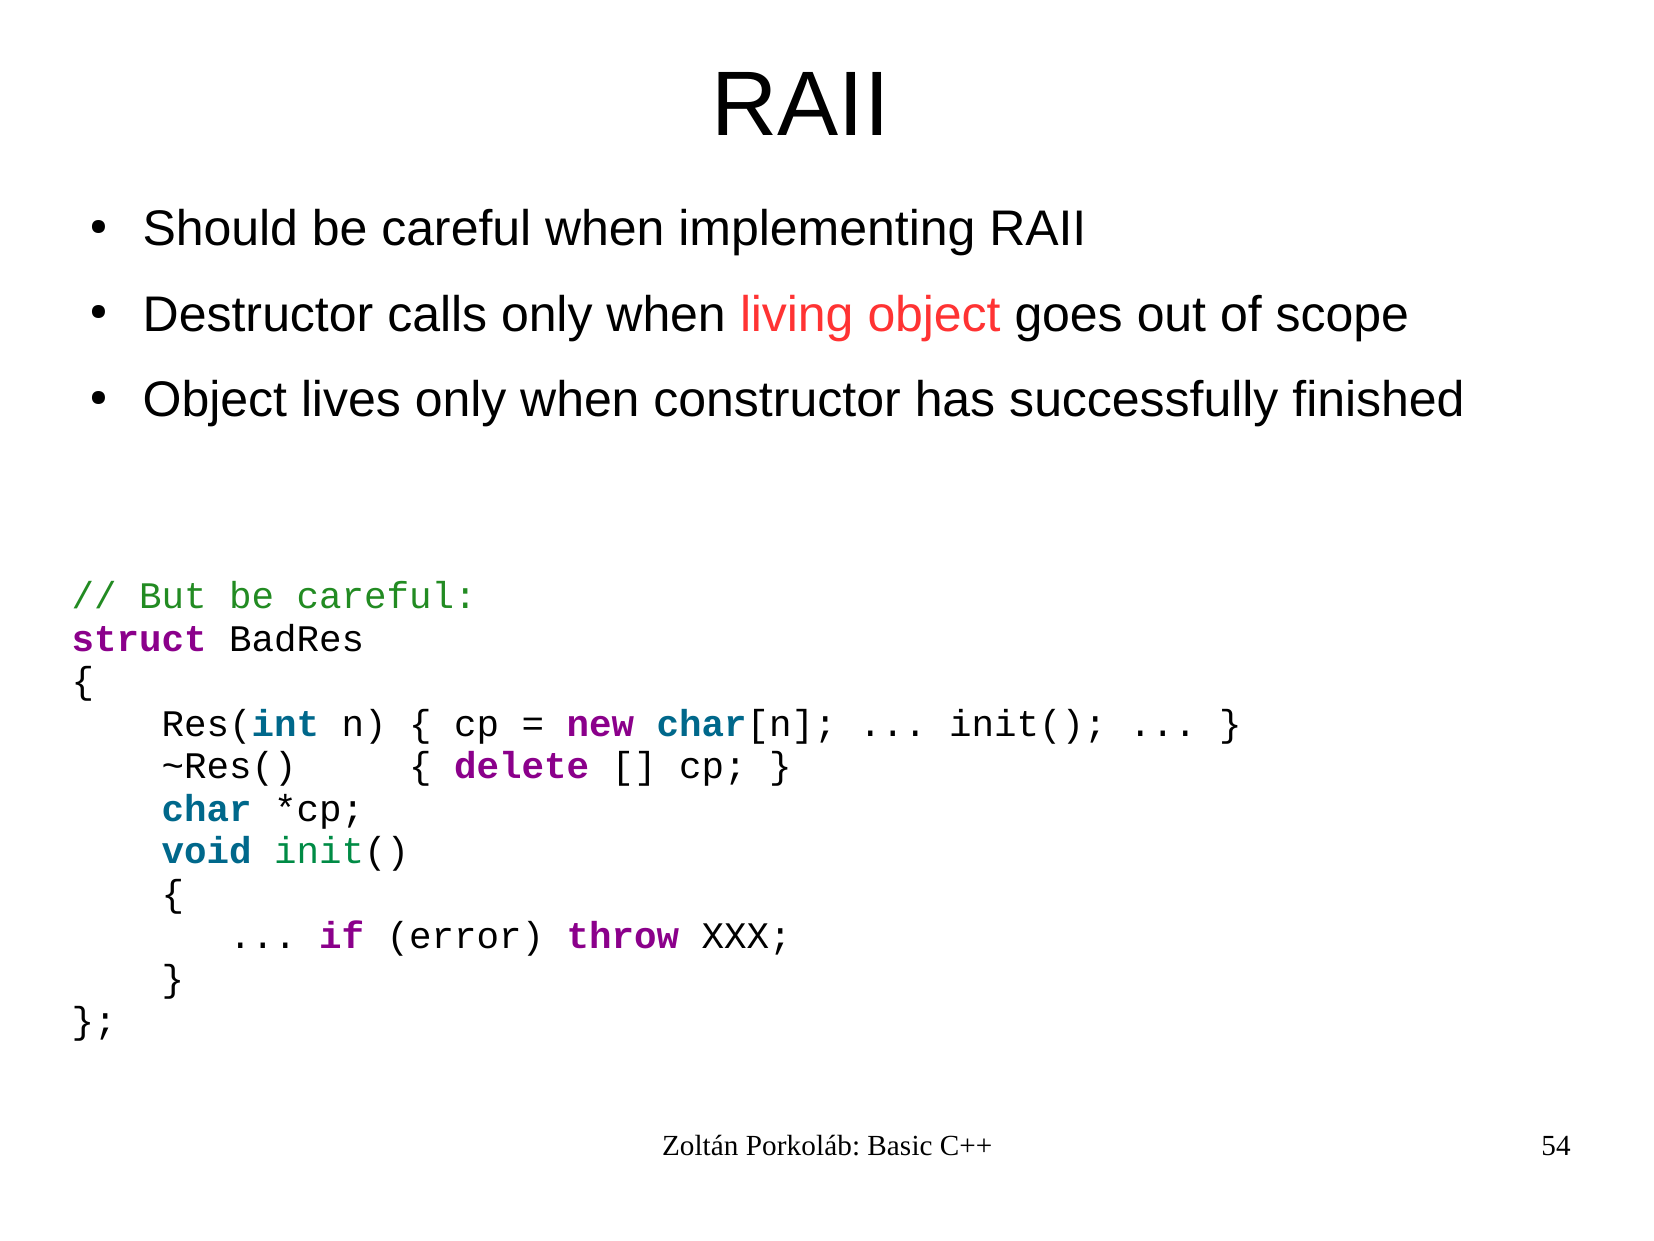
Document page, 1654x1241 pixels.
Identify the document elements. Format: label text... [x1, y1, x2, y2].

text_box // But be careful: struct BadRes { Res(int n) { cp = new char[n]; ... init(); ... } ~Res() { delete [] cp; } char *cp; void init() { ... if (error) throw XXX; } }; [56, 570, 1621, 1081]
list Should be careful when implementing RAII Destructor calls only when living object goes out of scope Object lives only when constructor has successfully finished [71, 119, 1606, 436]
title RAII [56, 0, 1546, 208]
